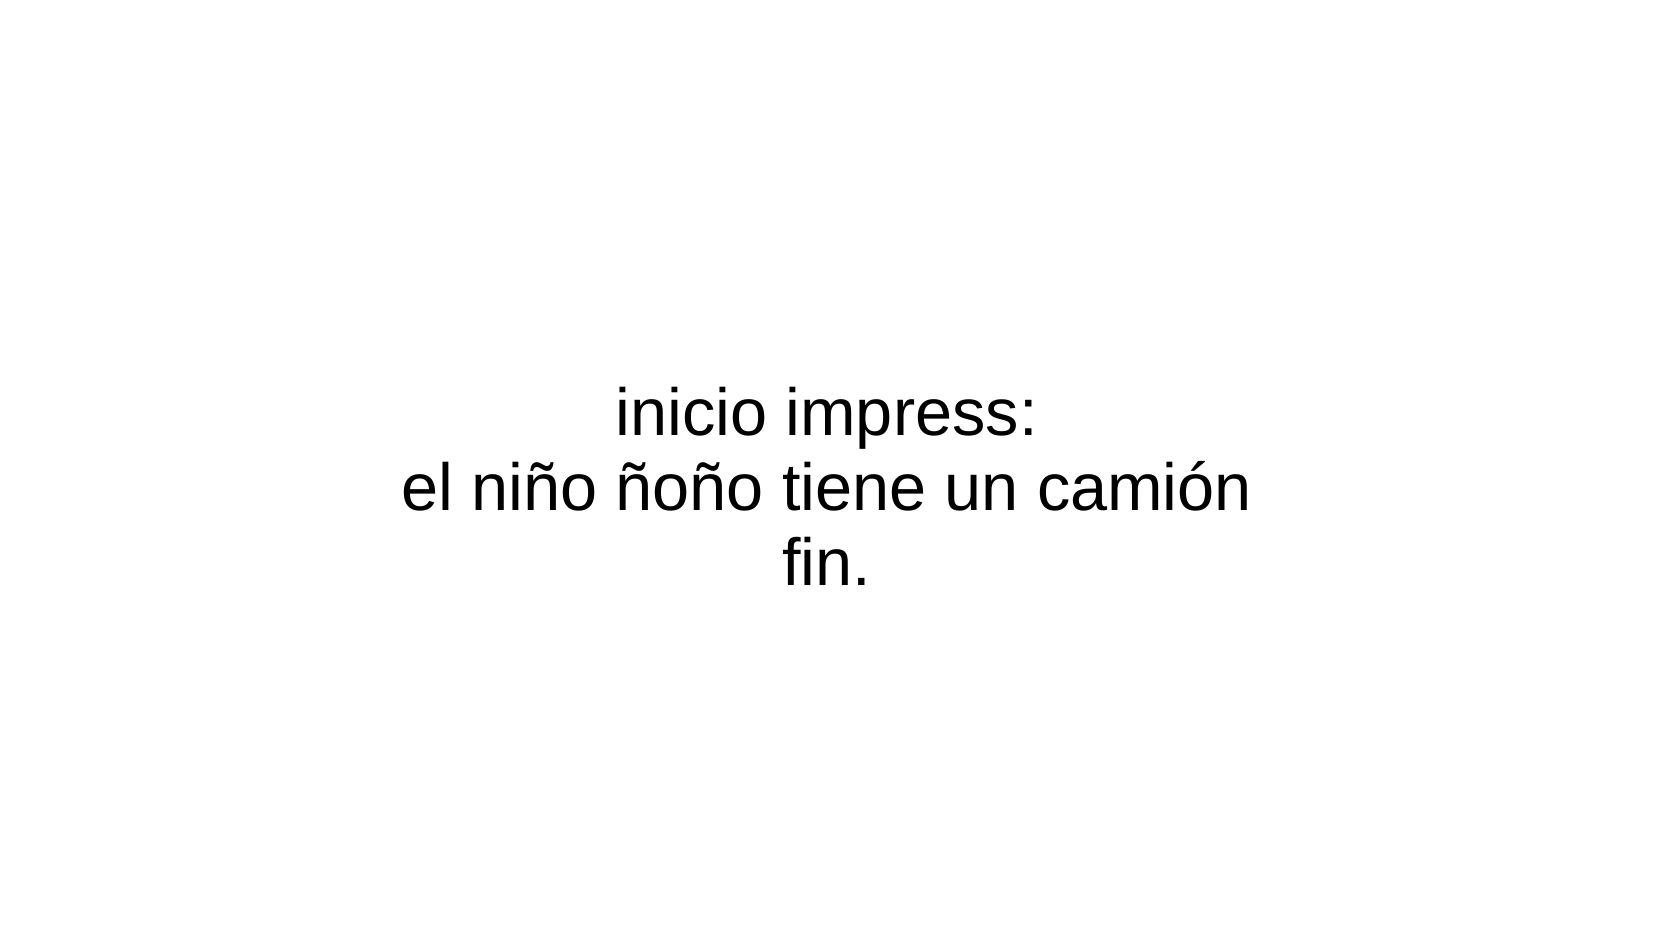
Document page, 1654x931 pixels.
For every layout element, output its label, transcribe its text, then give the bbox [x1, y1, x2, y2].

subtitle inicio impress: el niño ñoño tiene un camión fin. [82, 217, 1571, 758]
